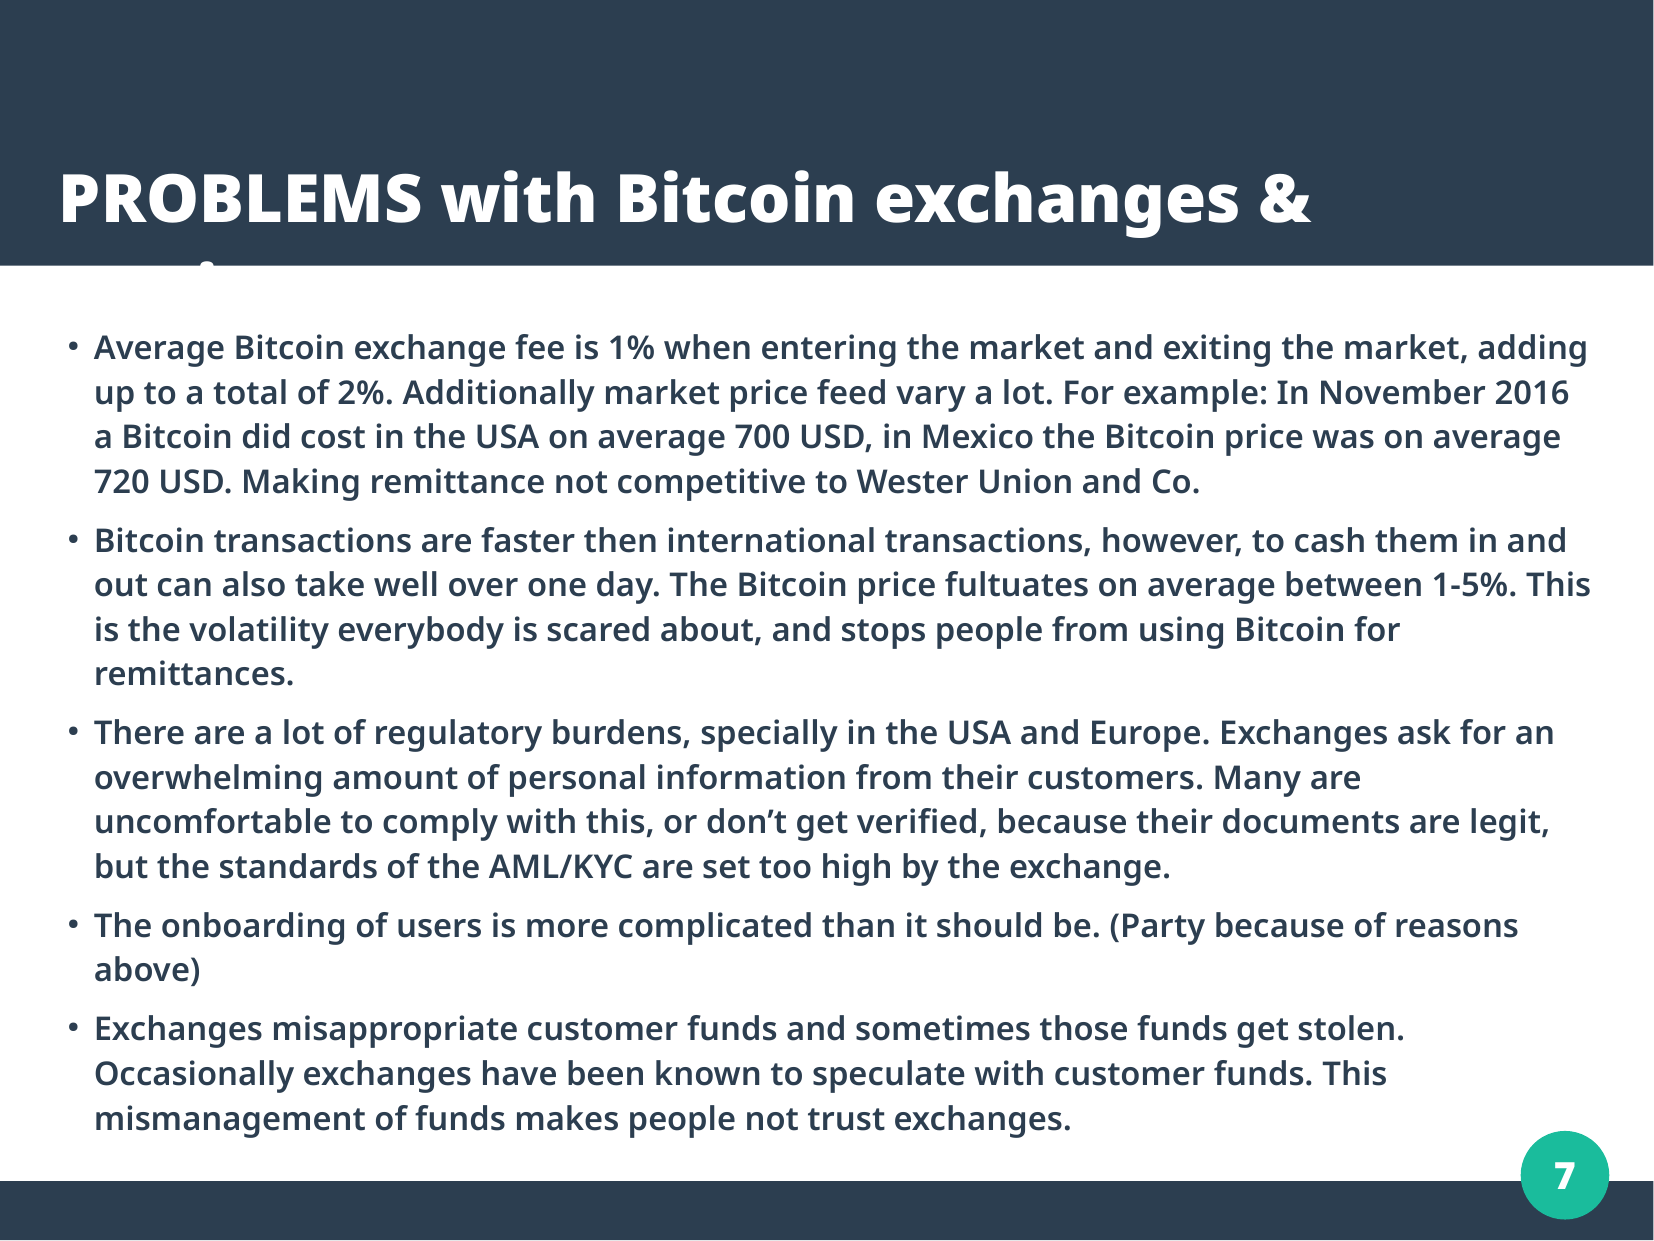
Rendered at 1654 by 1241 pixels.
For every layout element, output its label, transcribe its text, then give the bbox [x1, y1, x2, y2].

title PROBLEMS with Bitcoin exchanges & remittances: [59, 49, 1595, 207]
list Average Bitcoin exchange fee is 1% when entering the market and exiting the market, adding up to a total of 2%. Additionally market price feed vary a lot. For example: In November 2016 a Bitcoin did cost in the USA on average 700 USD, in Mexico the Bitcoin price was on average 720 USD. Making remittance not competitive to Wester Union and Co. Bitcoin transactions are faster then international transactions, however, to cash them in and out can also take well over one day. The Bitcoin price fultuates on average between 1-5%. This is the volatility everybody is scared about, and stops people from using Bitcoin for remittances. There are a lot of regulatory burdens, specially in the USA and Europe. Exchanges ask for an overwhelming amount of personal information from their customers. Many are uncomfortable to comply with this, or don’t get verified, because their documents are legit, but the standards of the AML/KYC are set too high by the exchange. The onboarding of users is more complicated than it should be. (Party because of reasons above) Exchanges misappropriate customer funds and sometimes those funds get stolen. Occasionally exchanges have been known to speculate with customer funds. This mismanagement of funds makes people not trust exchanges. [59, 324, 1595, 1152]
